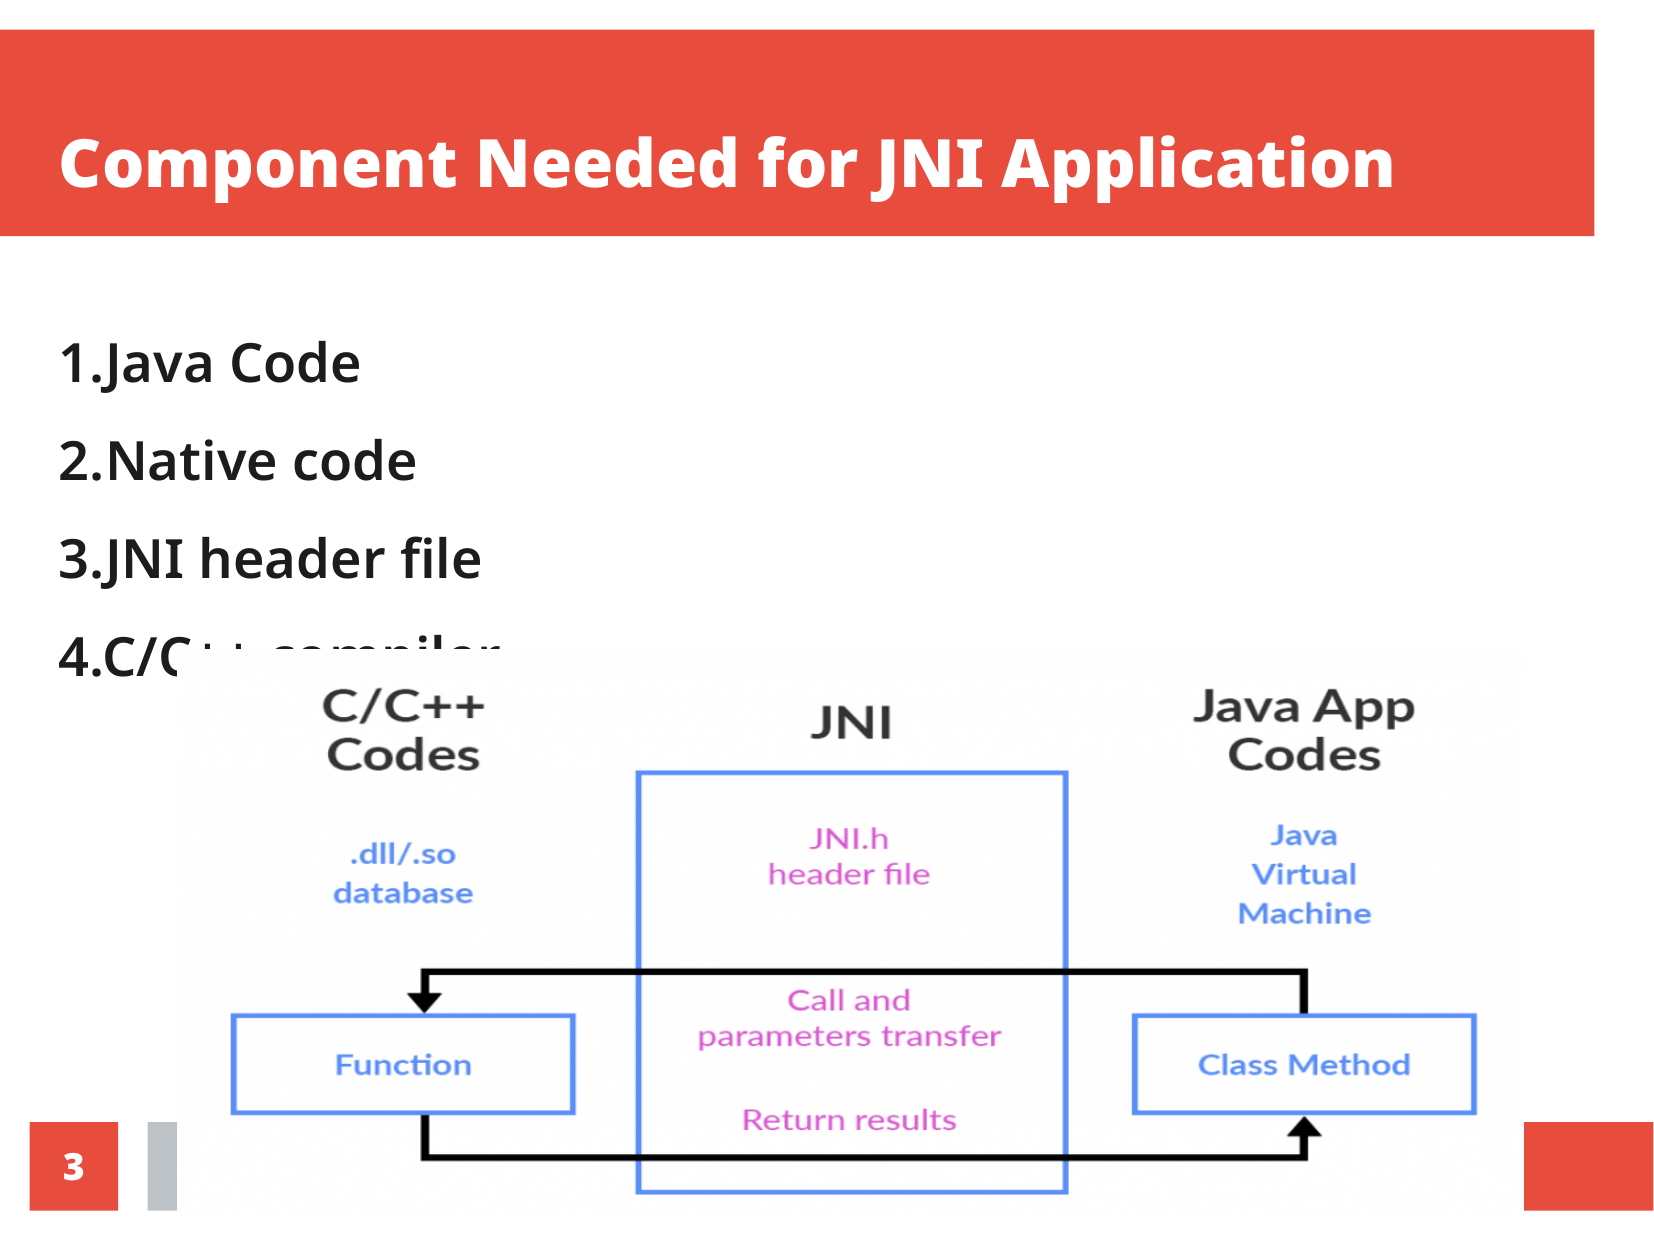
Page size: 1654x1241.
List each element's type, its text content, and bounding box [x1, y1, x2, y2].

title Component Needed for JNI Application [59, 59, 1595, 207]
list 1.Java Code 2.Native code 3.JNI header file 4.C/C++ compiler [59, 324, 1565, 1093]
picture [177, 649, 1524, 1217]
